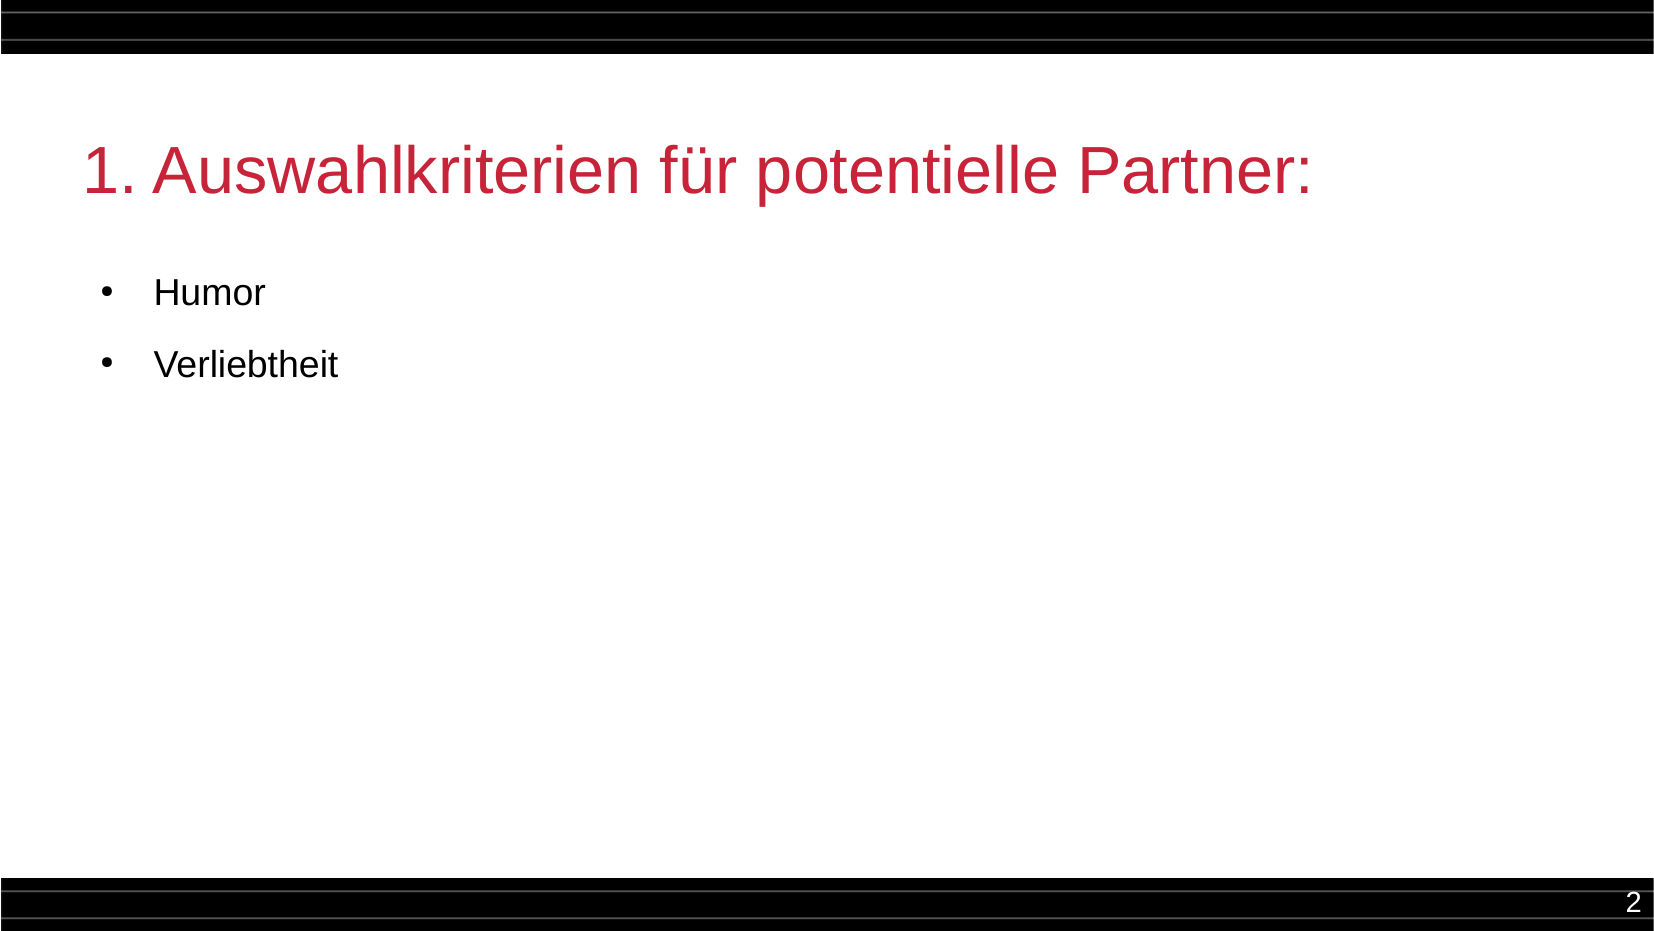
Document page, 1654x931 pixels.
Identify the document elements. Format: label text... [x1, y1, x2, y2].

picture [1, 878, 1654, 931]
list Humor Verliebtheit [82, 271, 1571, 851]
picture [1, 0, 1654, 54]
title 1. Auswahlkriterien für potentielle Partner: [82, 78, 1571, 263]
